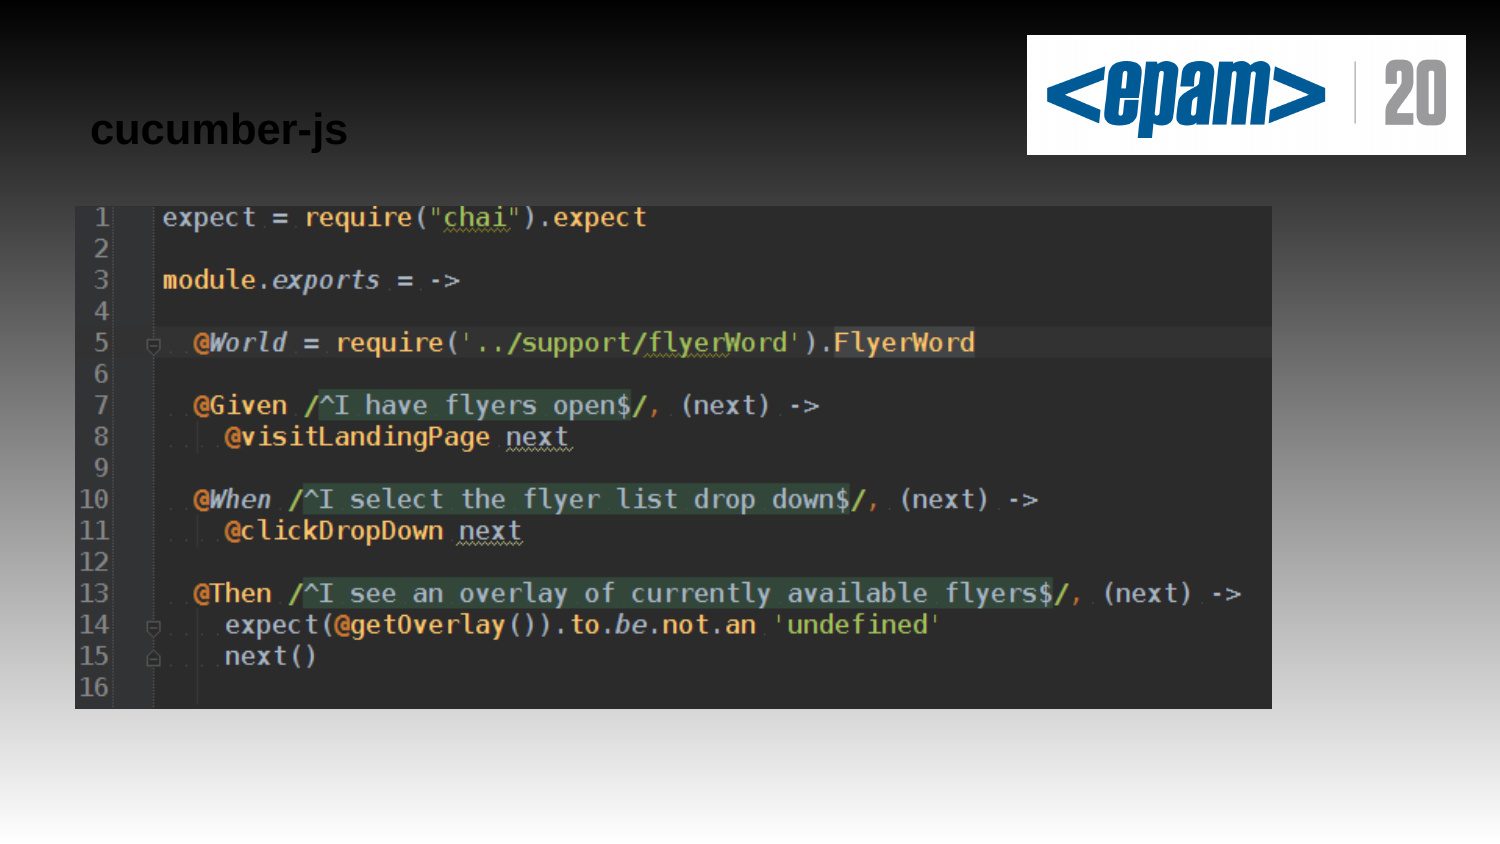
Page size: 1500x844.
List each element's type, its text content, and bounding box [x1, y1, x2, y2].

picture [1027, 35, 1466, 155]
picture [75, 206, 1272, 709]
title cucumber-js [75, 33, 1425, 175]
